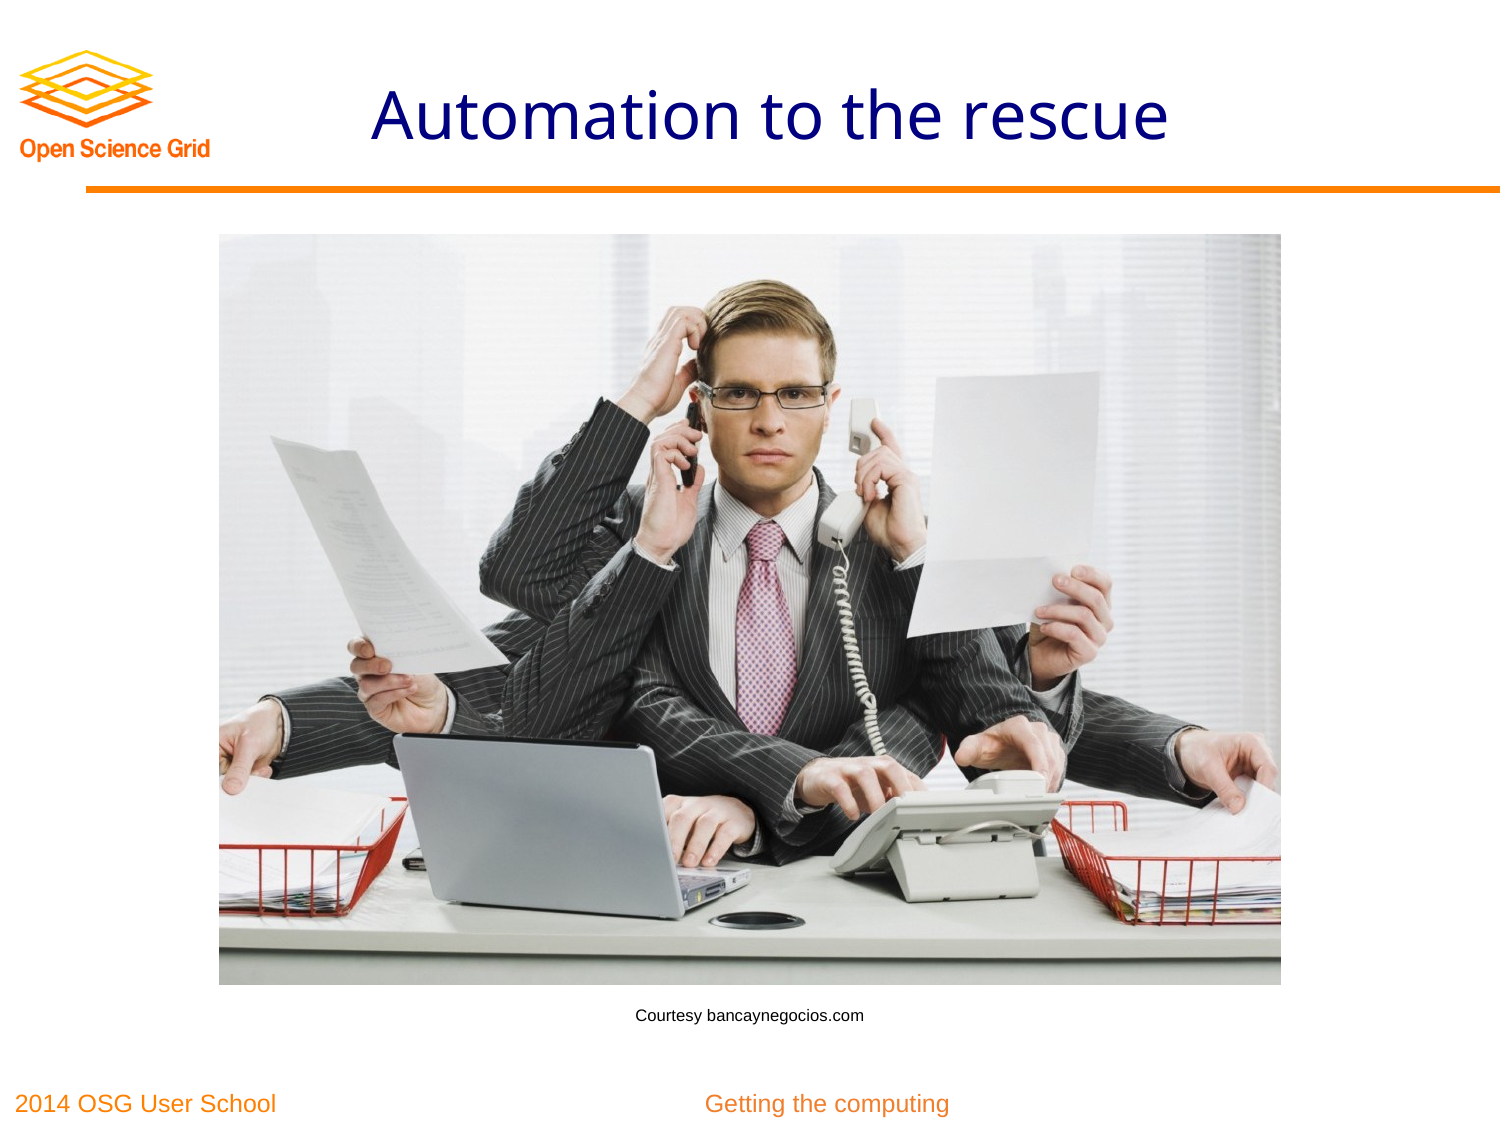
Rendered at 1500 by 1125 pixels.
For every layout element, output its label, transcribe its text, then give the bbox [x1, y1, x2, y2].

picture [0, 27, 201, 179]
picture [219, 234, 1281, 985]
title Automation to the rescue [201, 18, 1342, 207]
text_box Courtesy bancaynegocios.com [620, 997, 880, 1033]
